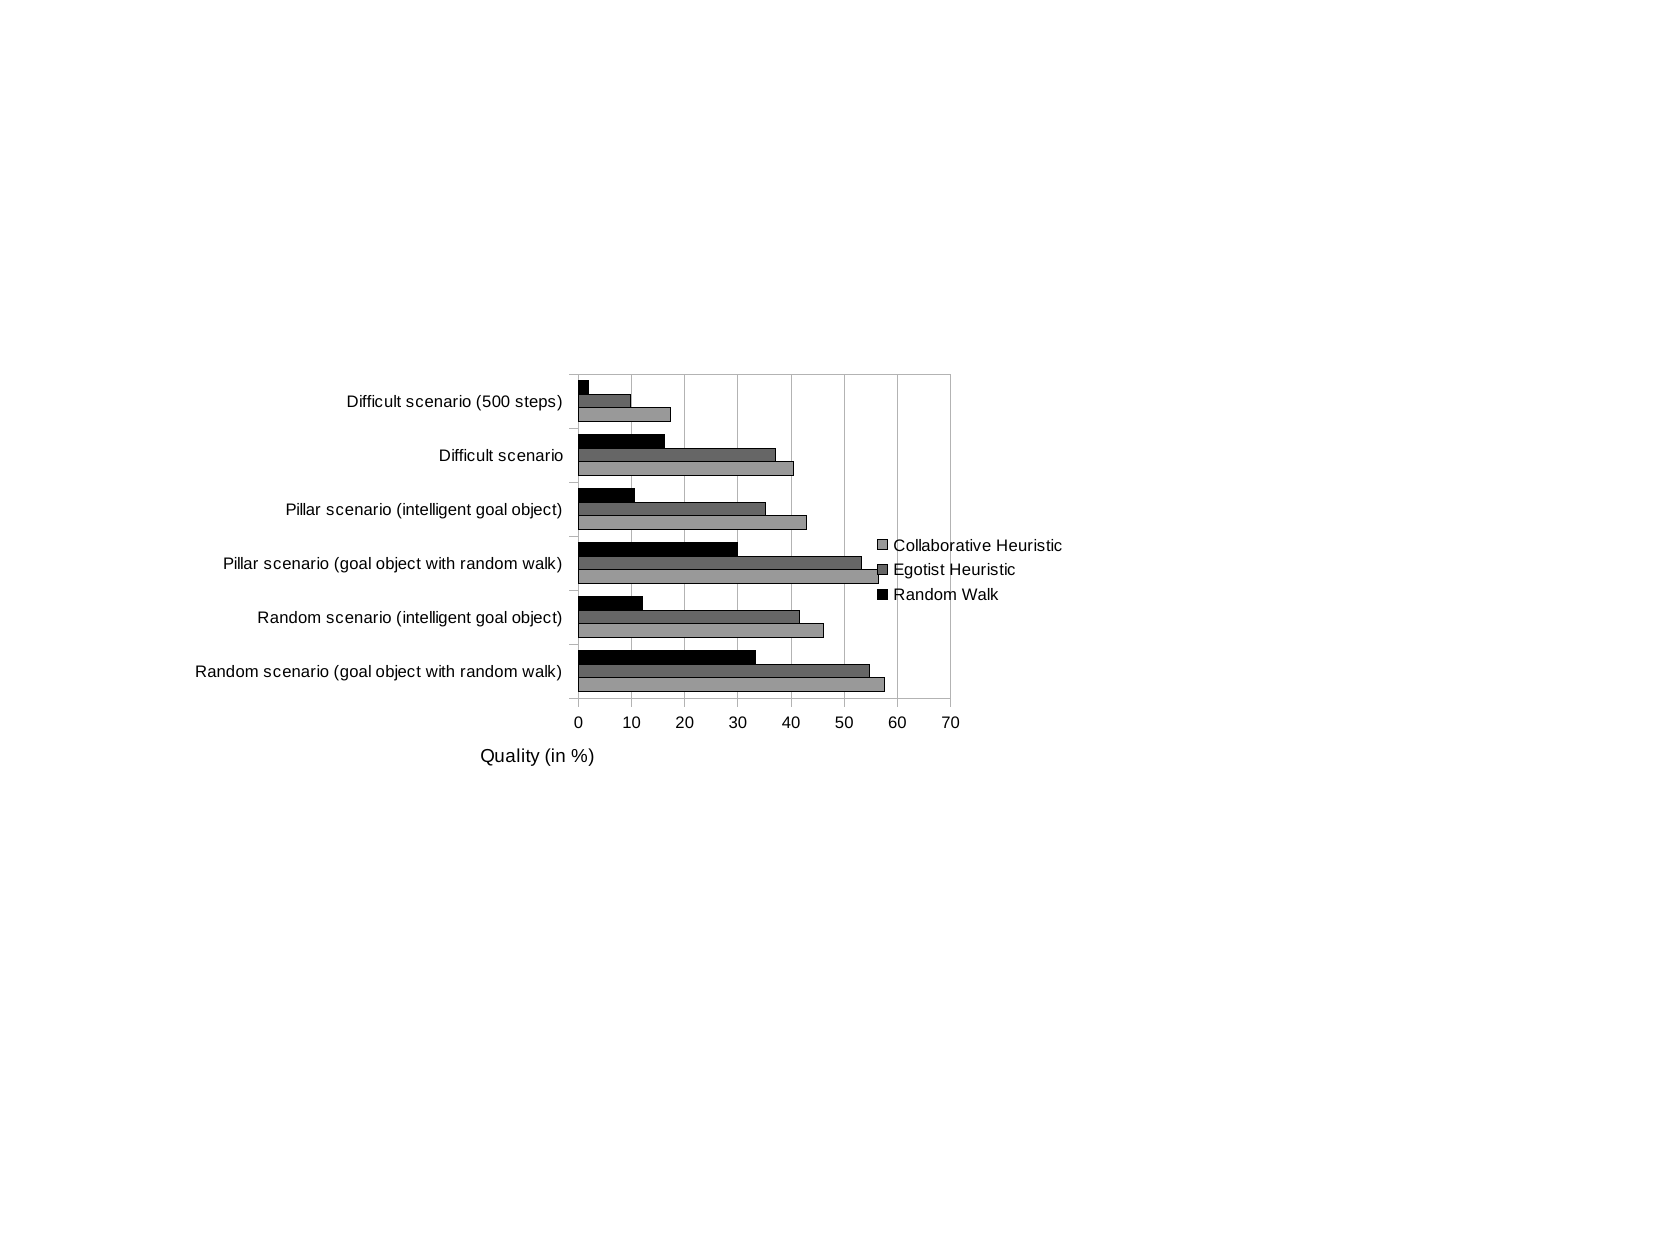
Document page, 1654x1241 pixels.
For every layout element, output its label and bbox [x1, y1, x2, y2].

chart [195, 366, 1096, 781]
